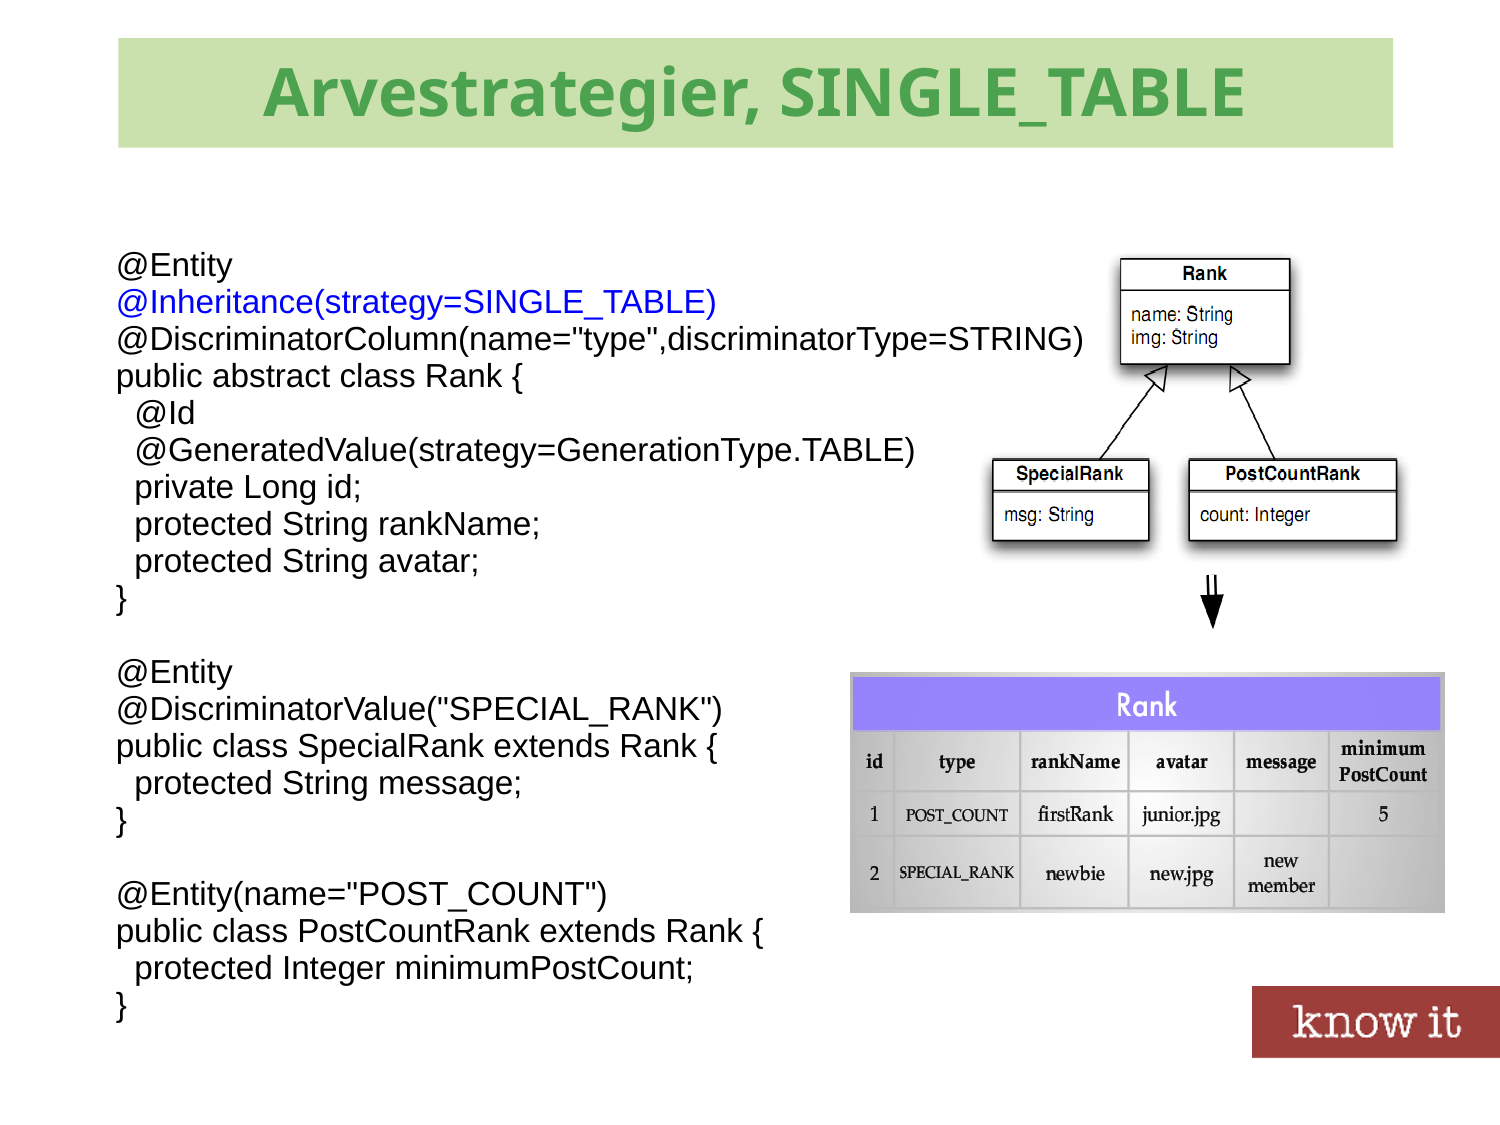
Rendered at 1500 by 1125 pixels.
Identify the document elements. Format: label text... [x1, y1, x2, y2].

picture [1252, 986, 1500, 1058]
text_box Arvestrategier, SINGLE_TABLE [118, 38, 1394, 148]
text_box @Entity @Inheritance(strategy=SINGLE_TABLE) @DiscriminatorColumn(name="type",discriminatorType=STRING) public abstract class Rank { @Id @GeneratedValue(strategy=GenerationType.TABLE) private Long id; protected String rankName; protected String avatar; } @Entity @DiscriminatorValue("SPECIAL_RANK") public class SpecialRank extends Rank { protected String message; } @Entity(name="POST_COUNT") public class PostCountRank extends Rank { protected Integer minimumPostCount; } [101, 238, 1435, 1037]
picture [1435, 253, 1447, 916]
